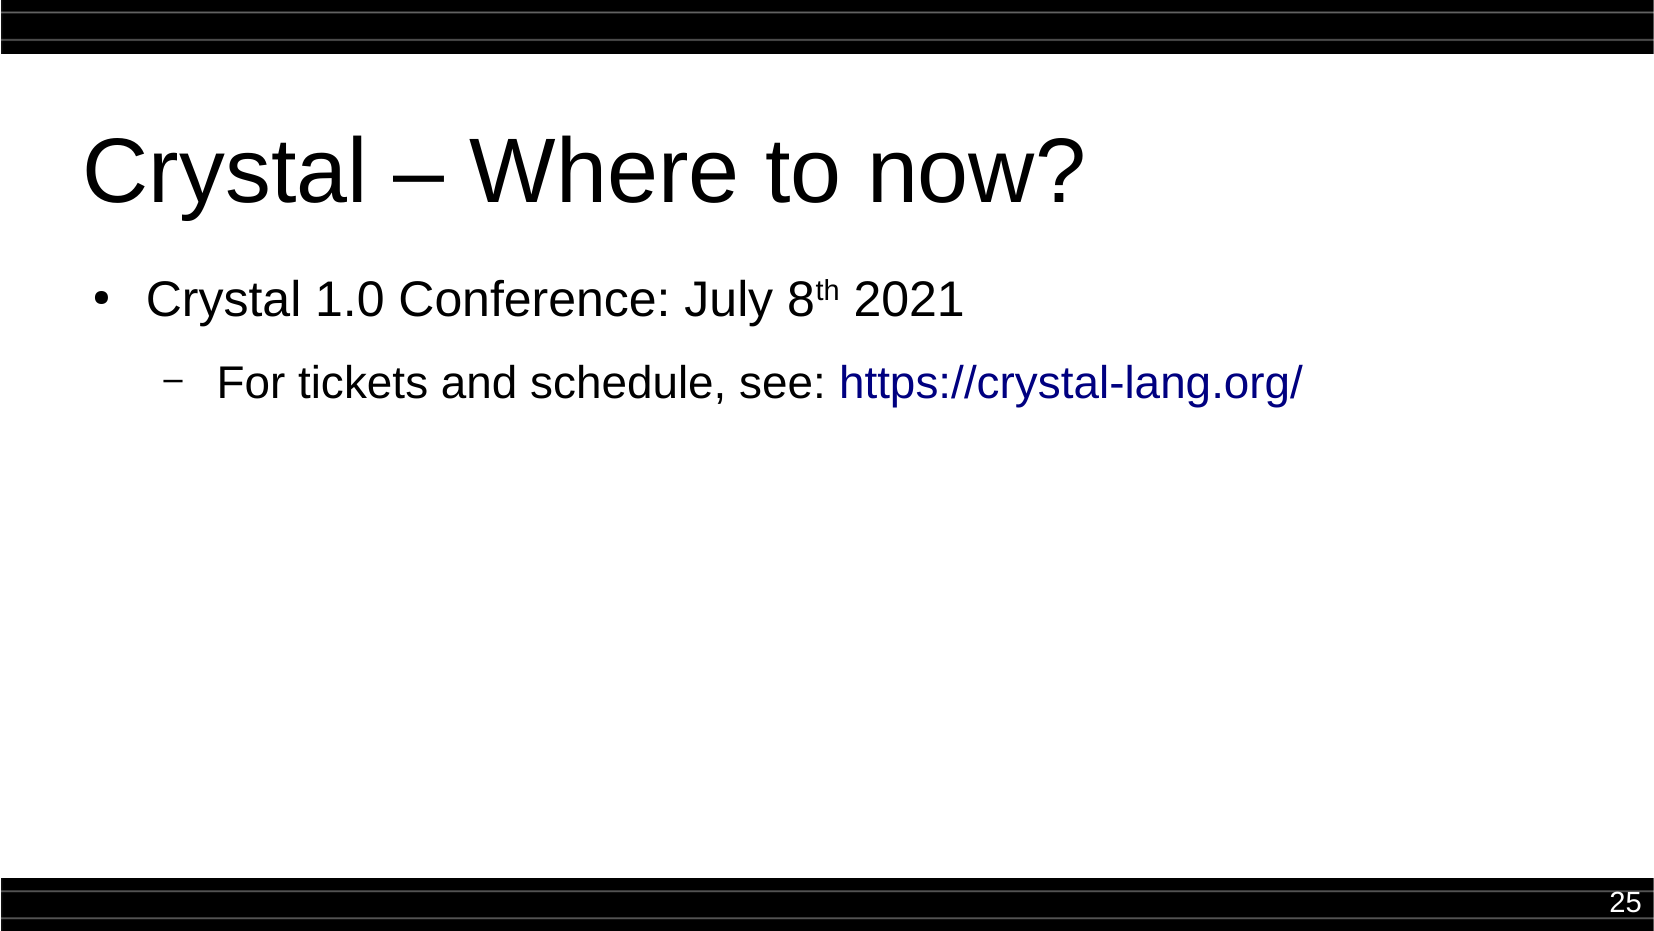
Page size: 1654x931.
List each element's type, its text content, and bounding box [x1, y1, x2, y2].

picture [1, 0, 1654, 54]
picture [1, 878, 1654, 931]
title Crystal – Where to now? [82, 92, 1571, 249]
list Crystal 1.0 Conference: July 8th 2021 For tickets and schedule, see: https://crystal-lang.org/ [75, 271, 1564, 851]
